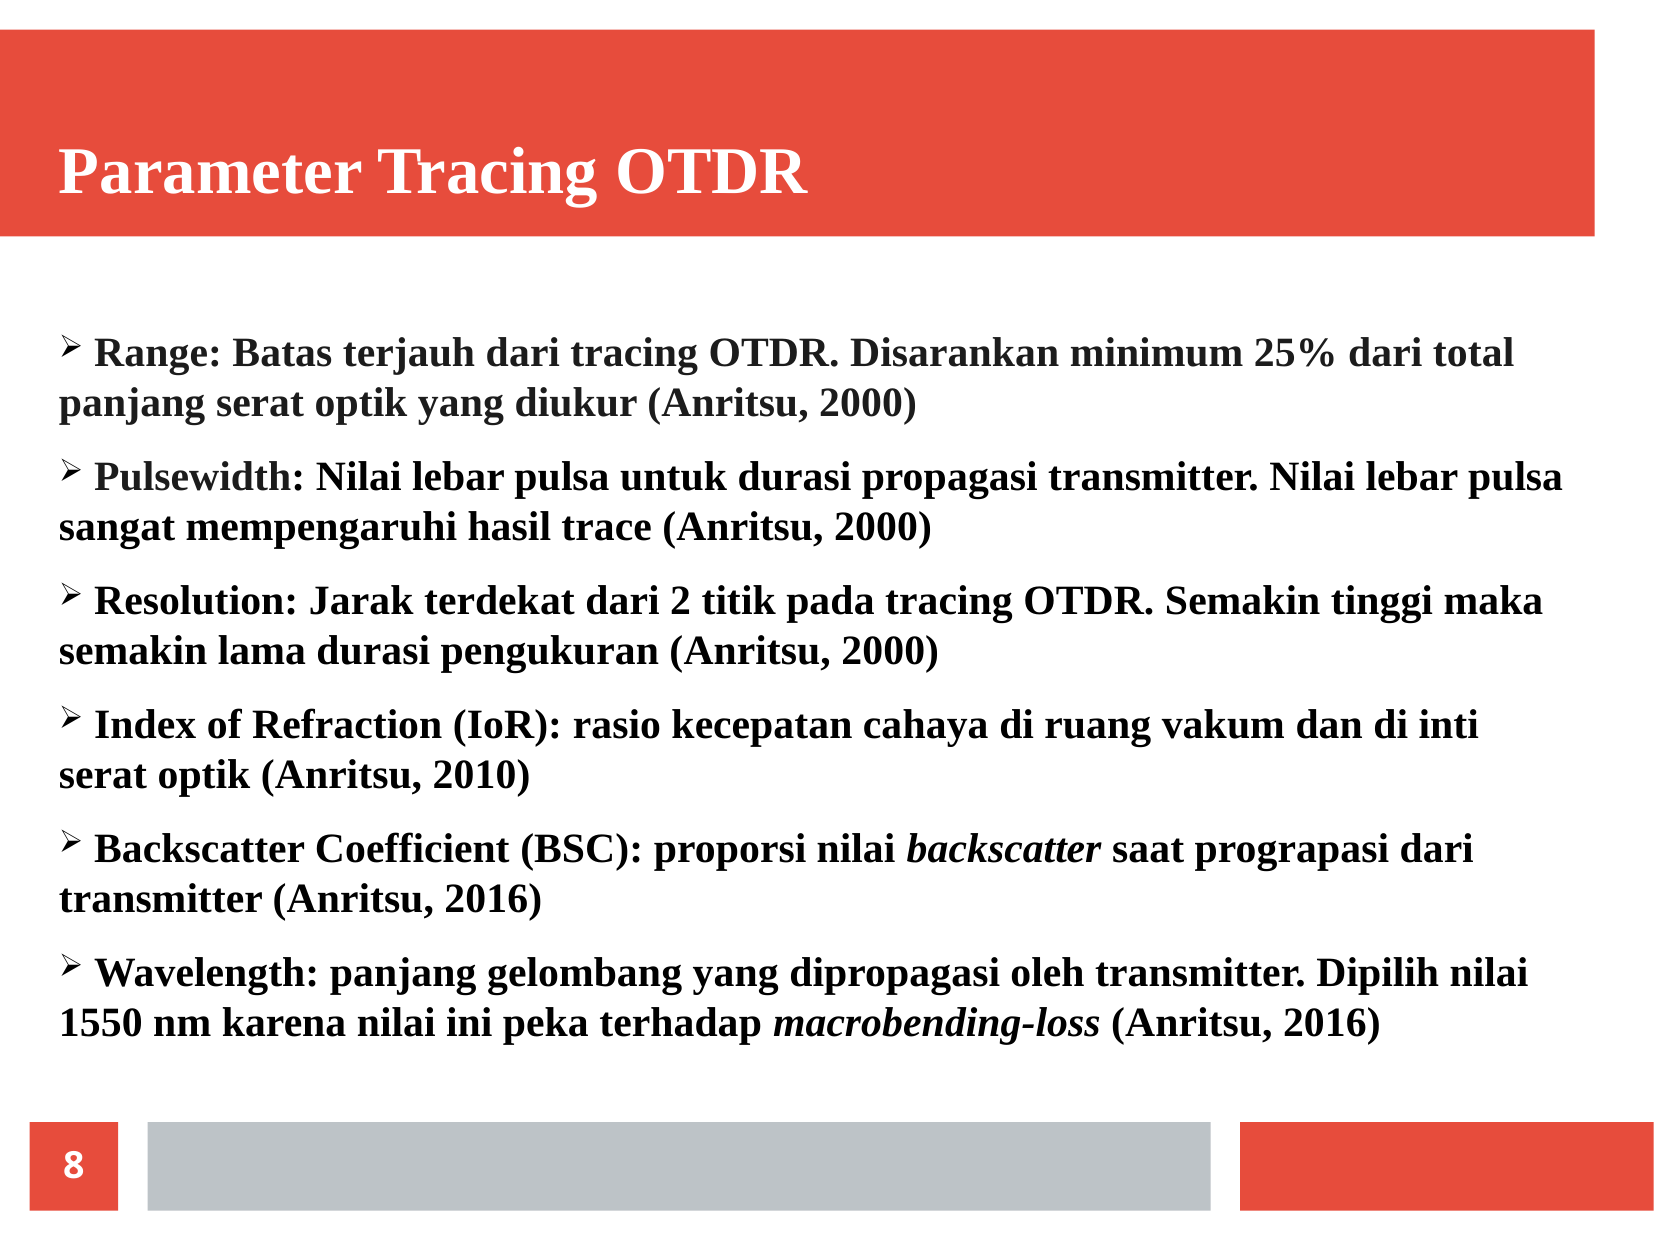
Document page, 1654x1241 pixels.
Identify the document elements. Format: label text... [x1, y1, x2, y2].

text_box [29, 1122, 119, 1211]
list Range: Batas terjauh dari tracing OTDR. Disarankan minimum 25% dari total panjang serat optik yang diukur (Anritsu, 2000) Pulsewidth: Nilai lebar pulsa untuk durasi propagasi transmitter. Nilai lebar pulsa sangat mempengaruhi hasil trace (Anritsu, 2000) Resolution: Jarak terdekat dari 2 titik pada tracing OTDR. Semakin tinggi maka semakin lama durasi pengukuran (Anritsu, 2000) Index of Refraction (IoR): rasio kecepatan cahaya di ruang vakum dan di inti serat optik (Anritsu, 2010) Backscatter Coefficient (BSC): proporsi nilai backscatter saat prograpasi dari transmitter (Anritsu, 2016) Wavelength: panjang gelombang yang dipropagasi oleh transmitter. Dipilih nilai 1550 nm karena nilai ini peka terhadap macrobending-loss (Anritsu, 2016) [59, 324, 1565, 1093]
title Parameter Tracing OTDR [59, 59, 1595, 207]
